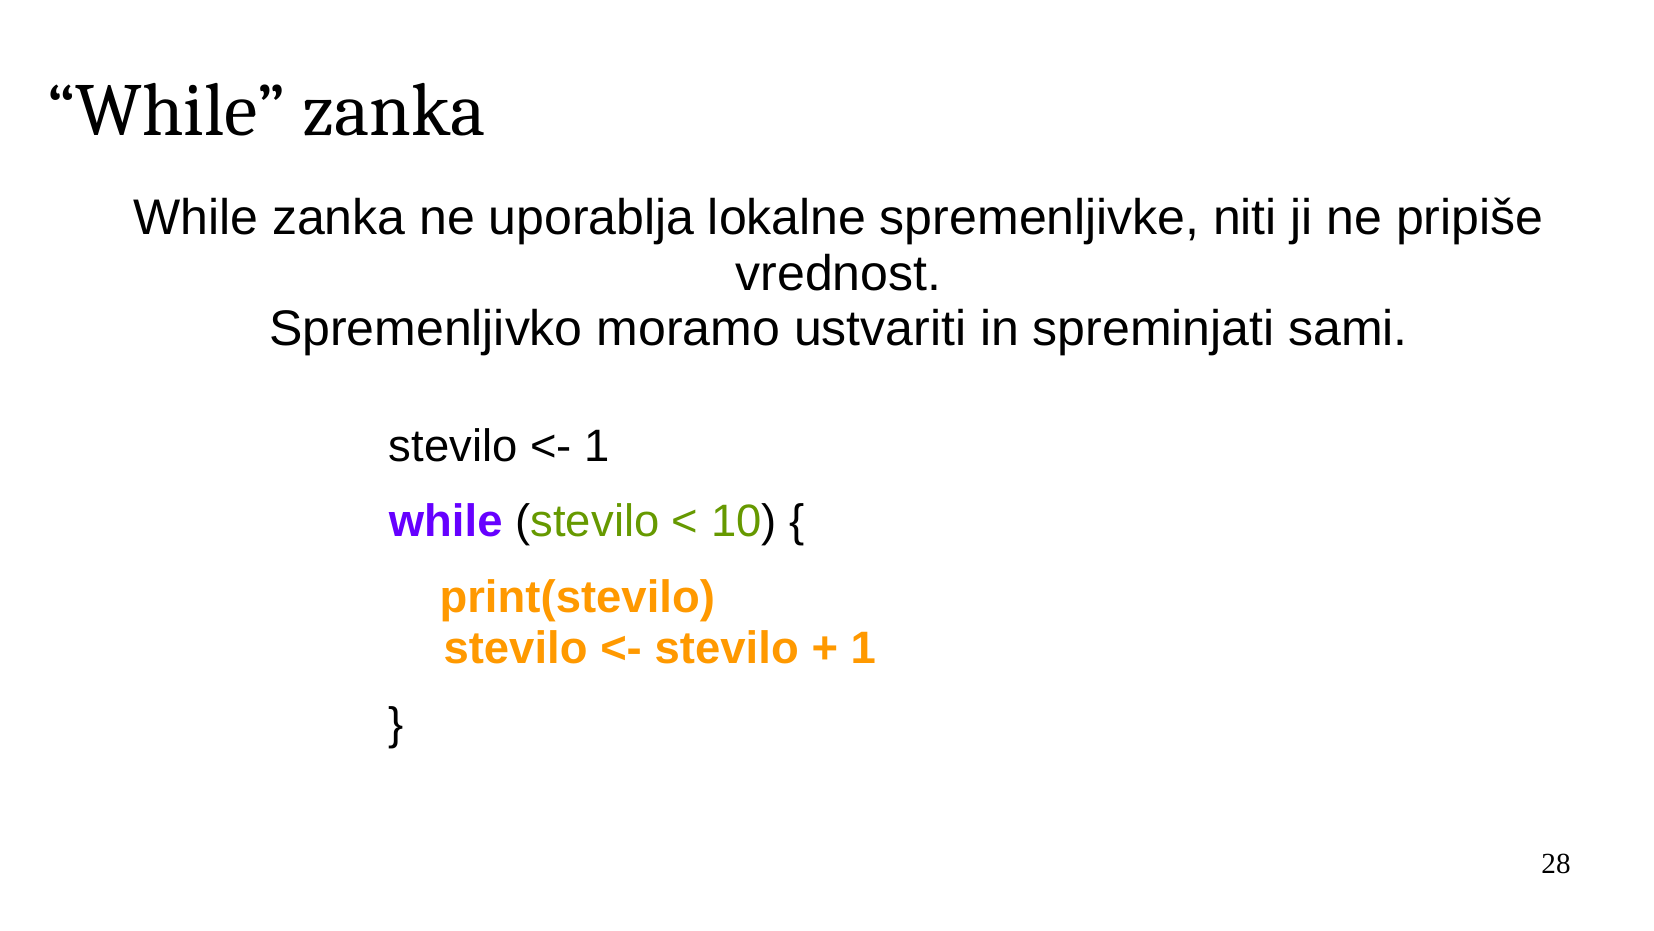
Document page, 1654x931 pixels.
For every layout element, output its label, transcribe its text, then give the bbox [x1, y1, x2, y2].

title “While” zanka [47, 33, 1536, 189]
list stevilo <- 1 while (stevilo < 10) { print(stevilo) stevilo <- stevilo + 1 } [82, 402, 1571, 827]
text_box While zanka ne uporablja lokalne spremenljivke, niti ji ne pripiše vrednost. Spremenljivko moramo ustvariti in spreminjati sami. [70, 181, 1607, 402]
